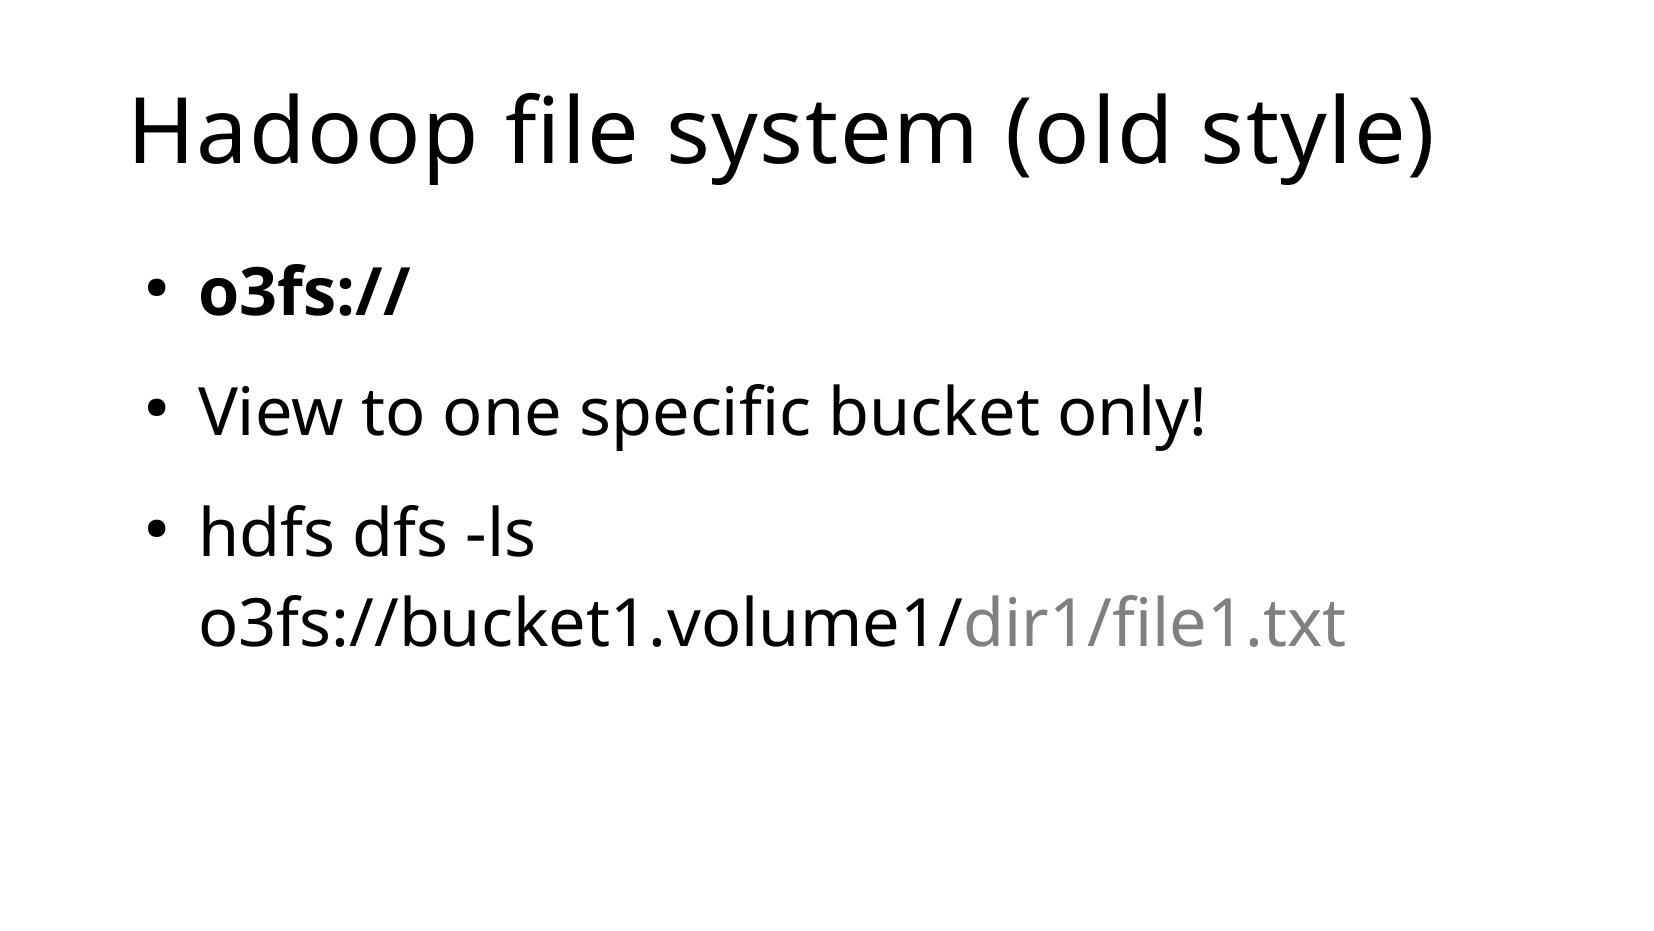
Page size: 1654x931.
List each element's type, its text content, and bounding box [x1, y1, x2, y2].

title Hadoop file system (old style) [127, 69, 1654, 187]
list o3fs:// View to one specific bucket only! hdfs dfs -ls o3fs://bucket1.volume1/dir1/file1.txt [127, 244, 1527, 784]
